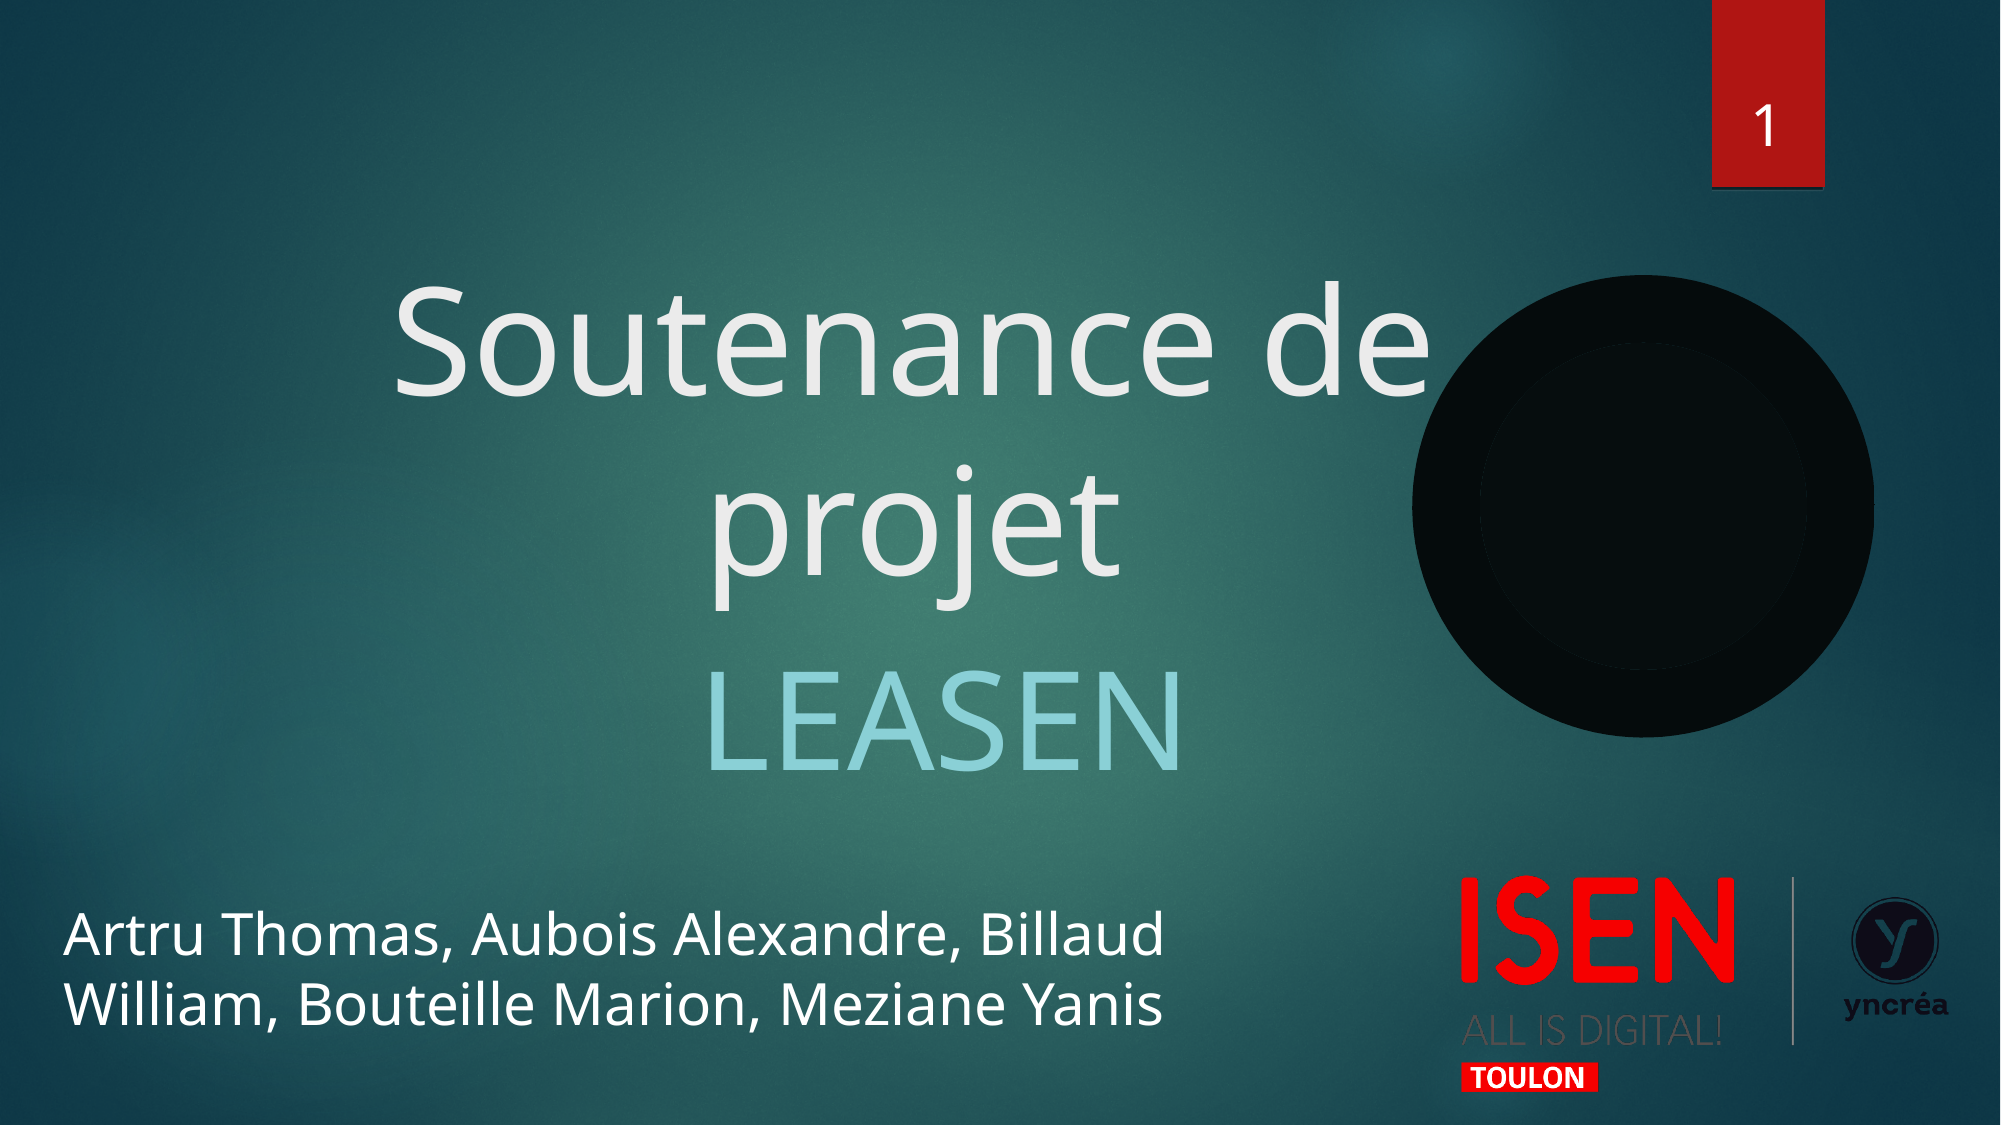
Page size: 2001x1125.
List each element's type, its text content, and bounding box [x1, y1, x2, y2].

text_box 1 [1698, 48, 1836, 175]
picture [1408, 842, 2000, 1125]
title Soutenance de projet [189, 237, 1638, 573]
text_box Artru Thomas, Aubois Alexandre, Billaud William, Bouteille Marion, Meziane Yanis [48, 889, 1253, 1046]
subtitle Leasen [221, 625, 1669, 837]
